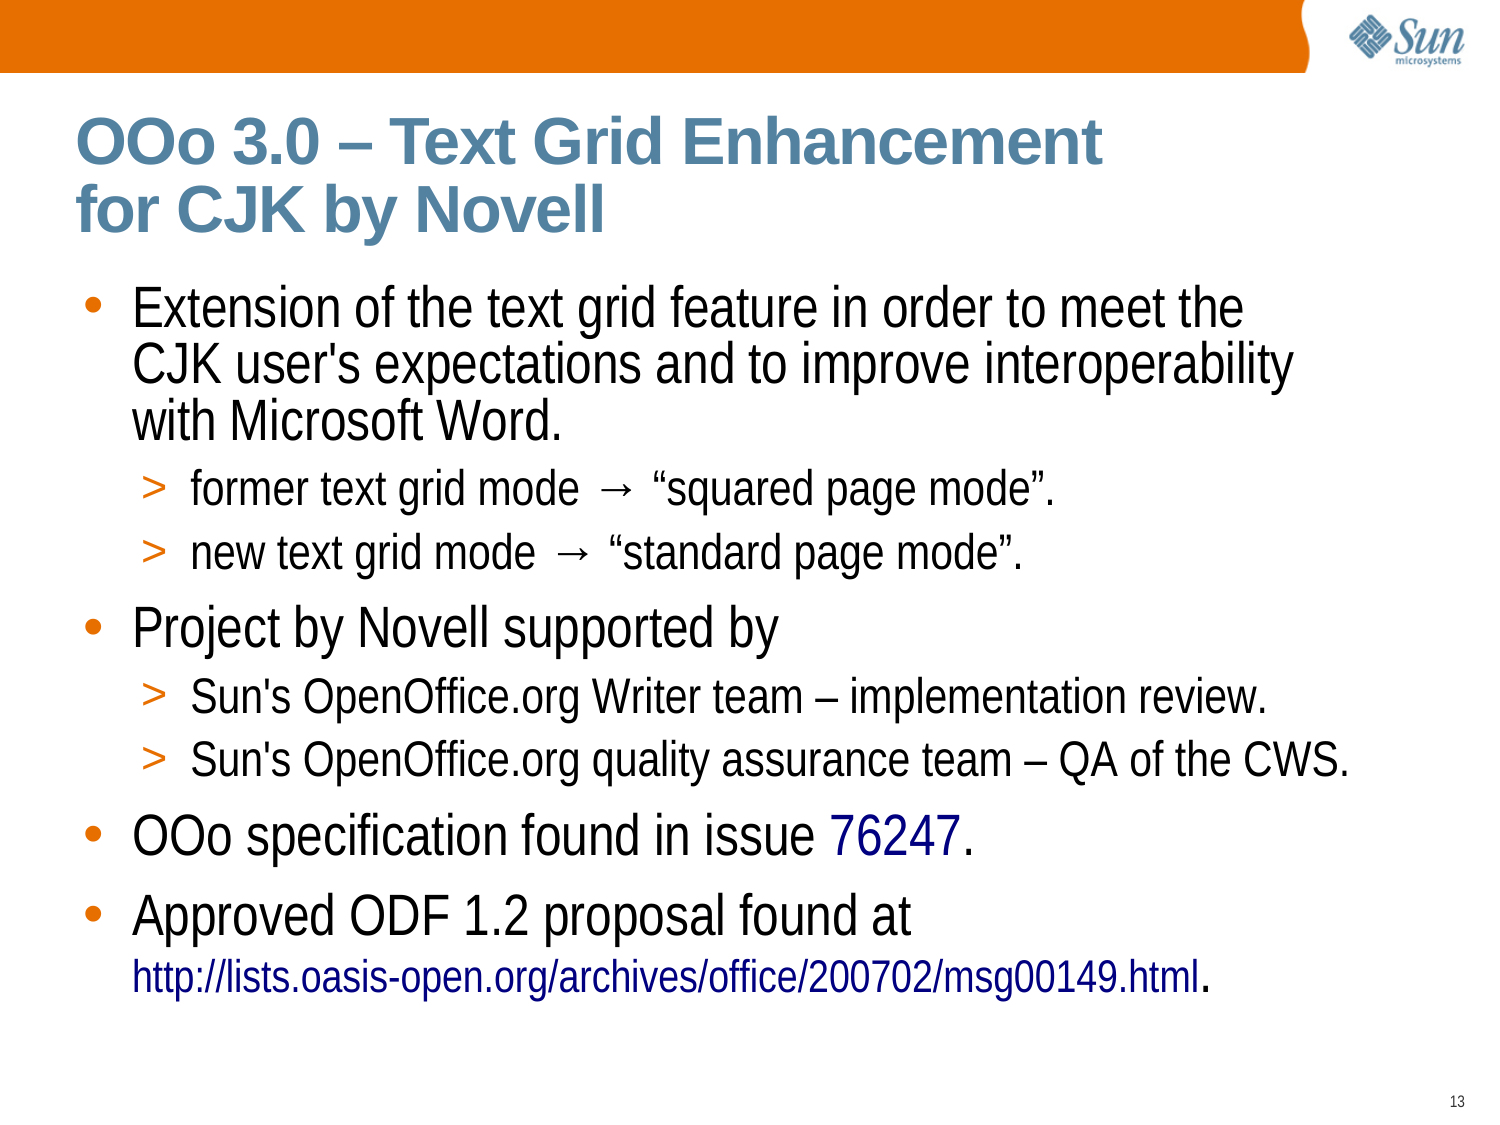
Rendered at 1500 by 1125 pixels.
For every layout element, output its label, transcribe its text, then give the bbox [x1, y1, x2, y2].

title OOo 3.0 – Text Grid Enhancement for CJK by Novell [75, 111, 1437, 254]
list Extension of the text grid feature in order to meet the CJK user's expectations and to improve interoperability with Microsoft Word. former text grid mode → “squared page mode”. new text grid mode → “standard page mode”. Project by Novell supported by Sun's OpenOffice.org Writer team – implementation review. Sun's OpenOffice.org quality assurance team – QA of the CWS. OOo specification found in issue 76247. Approved ODF 1.2 proposal found at http://lists.oasis-open.org/archives/office/200702/msg00149.html. [64, 281, 1401, 1086]
picture [0, 0, 1500, 73]
